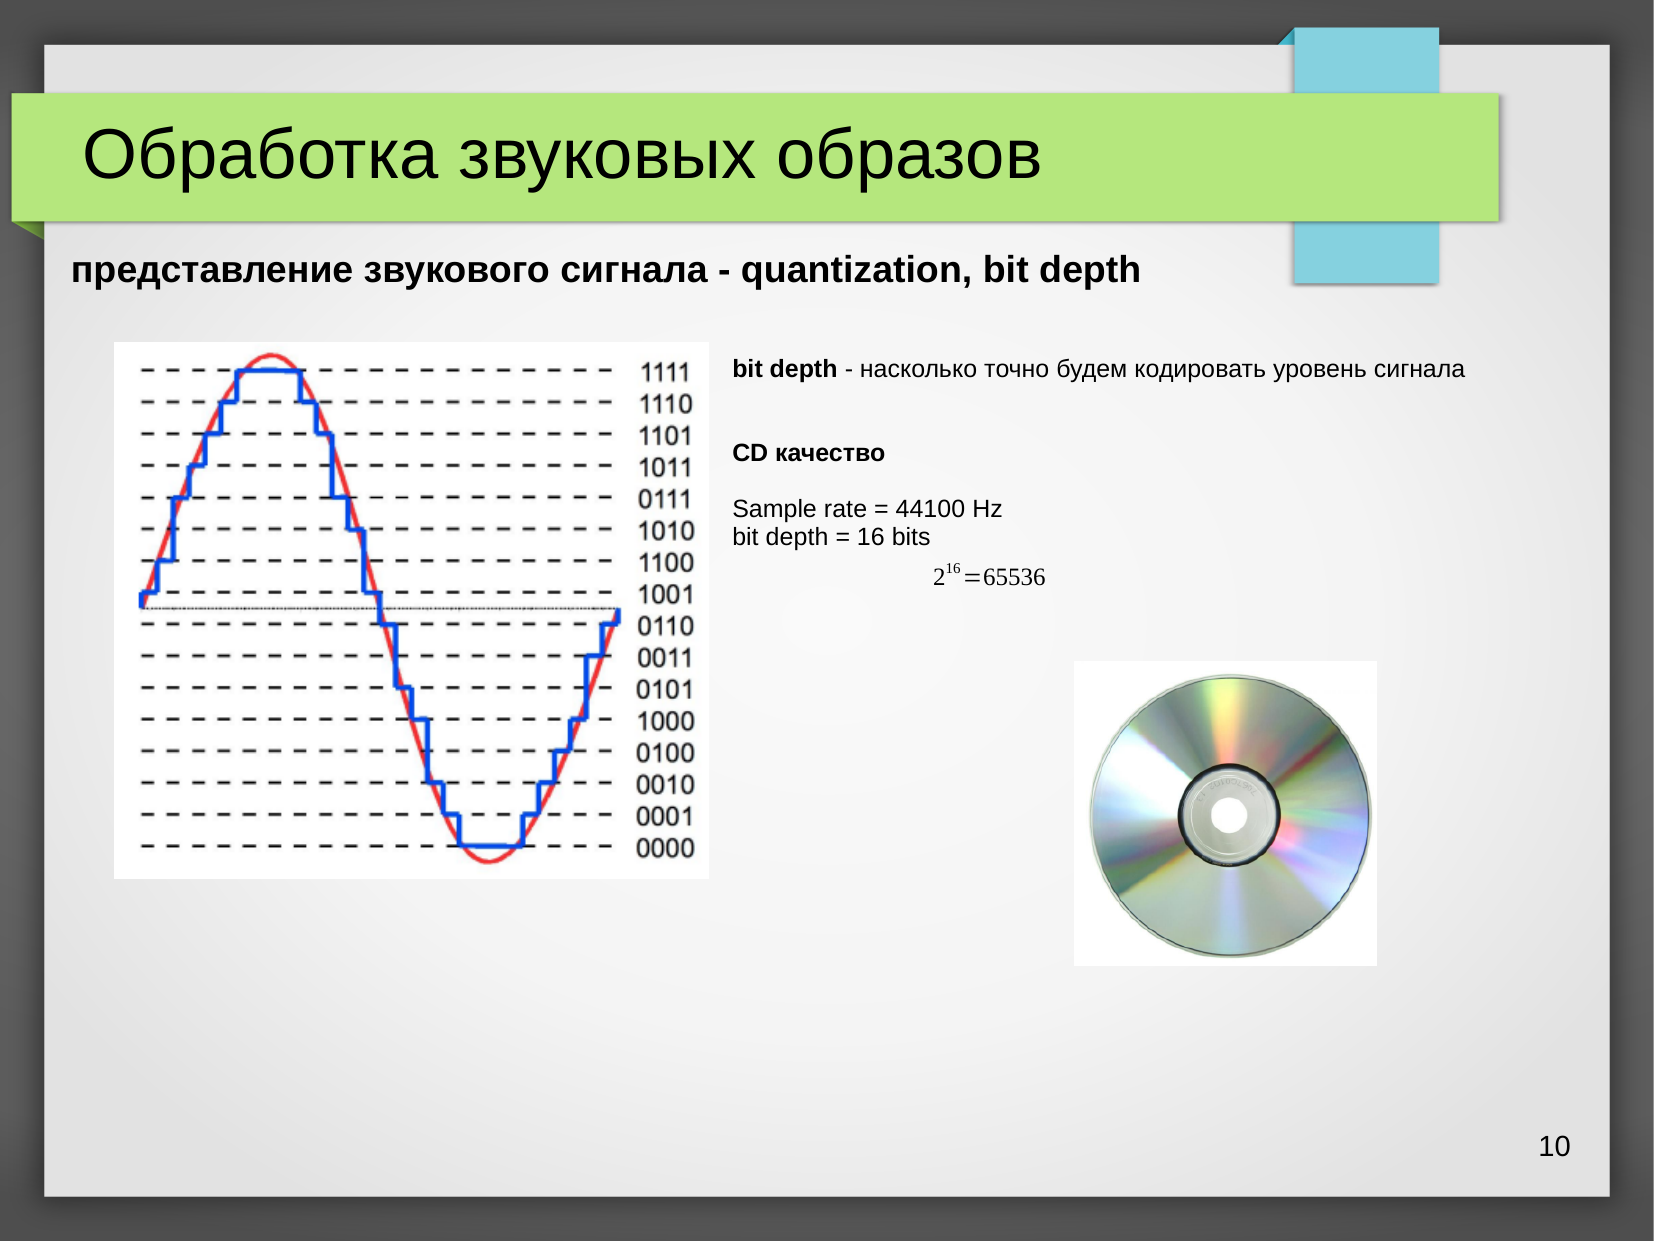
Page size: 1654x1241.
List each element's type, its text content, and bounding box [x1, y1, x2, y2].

chart [933, 559, 1047, 591]
text_box bit depth - насколько точно будем кодировать уровень сигнала CD качество Sample rate = 44100 Hz bit depth = 16 bits [732, 354, 1583, 607]
picture [0, 0, 1654, 1241]
title Обработка звуковых образов [82, 114, 1406, 194]
text_box представление звукового сигнала - quantization, bit depth [70, 248, 1288, 297]
